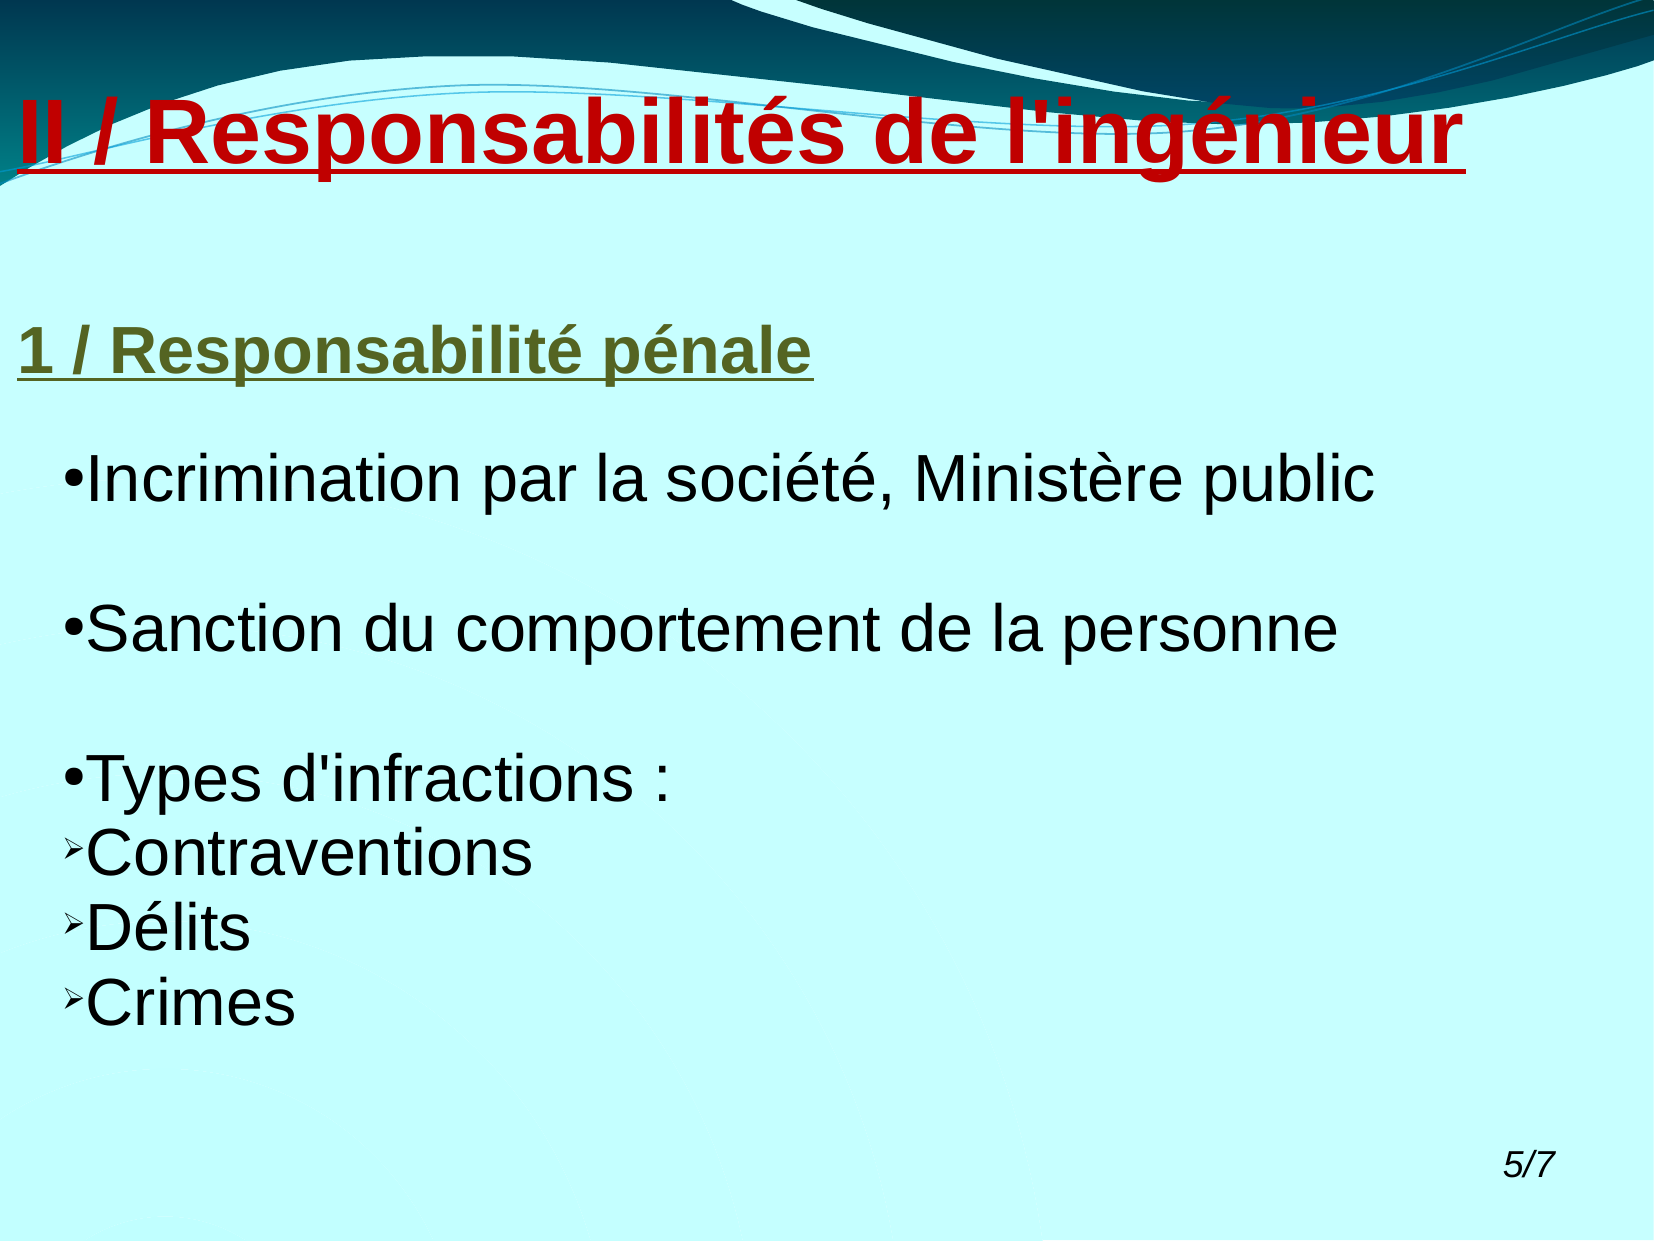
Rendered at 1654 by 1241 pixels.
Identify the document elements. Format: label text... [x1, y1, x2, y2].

text_box Incrimination par la société, Ministère public Sanction du comportement de la personne Types d'infractions : Contraventions Délits Crimes [47, 434, 1389, 1048]
title II / Responsabilités de l'ingénieur 1 / Responsabilité pénale [17, 64, 1506, 680]
text_box 5/7 [1488, 1136, 1570, 1193]
